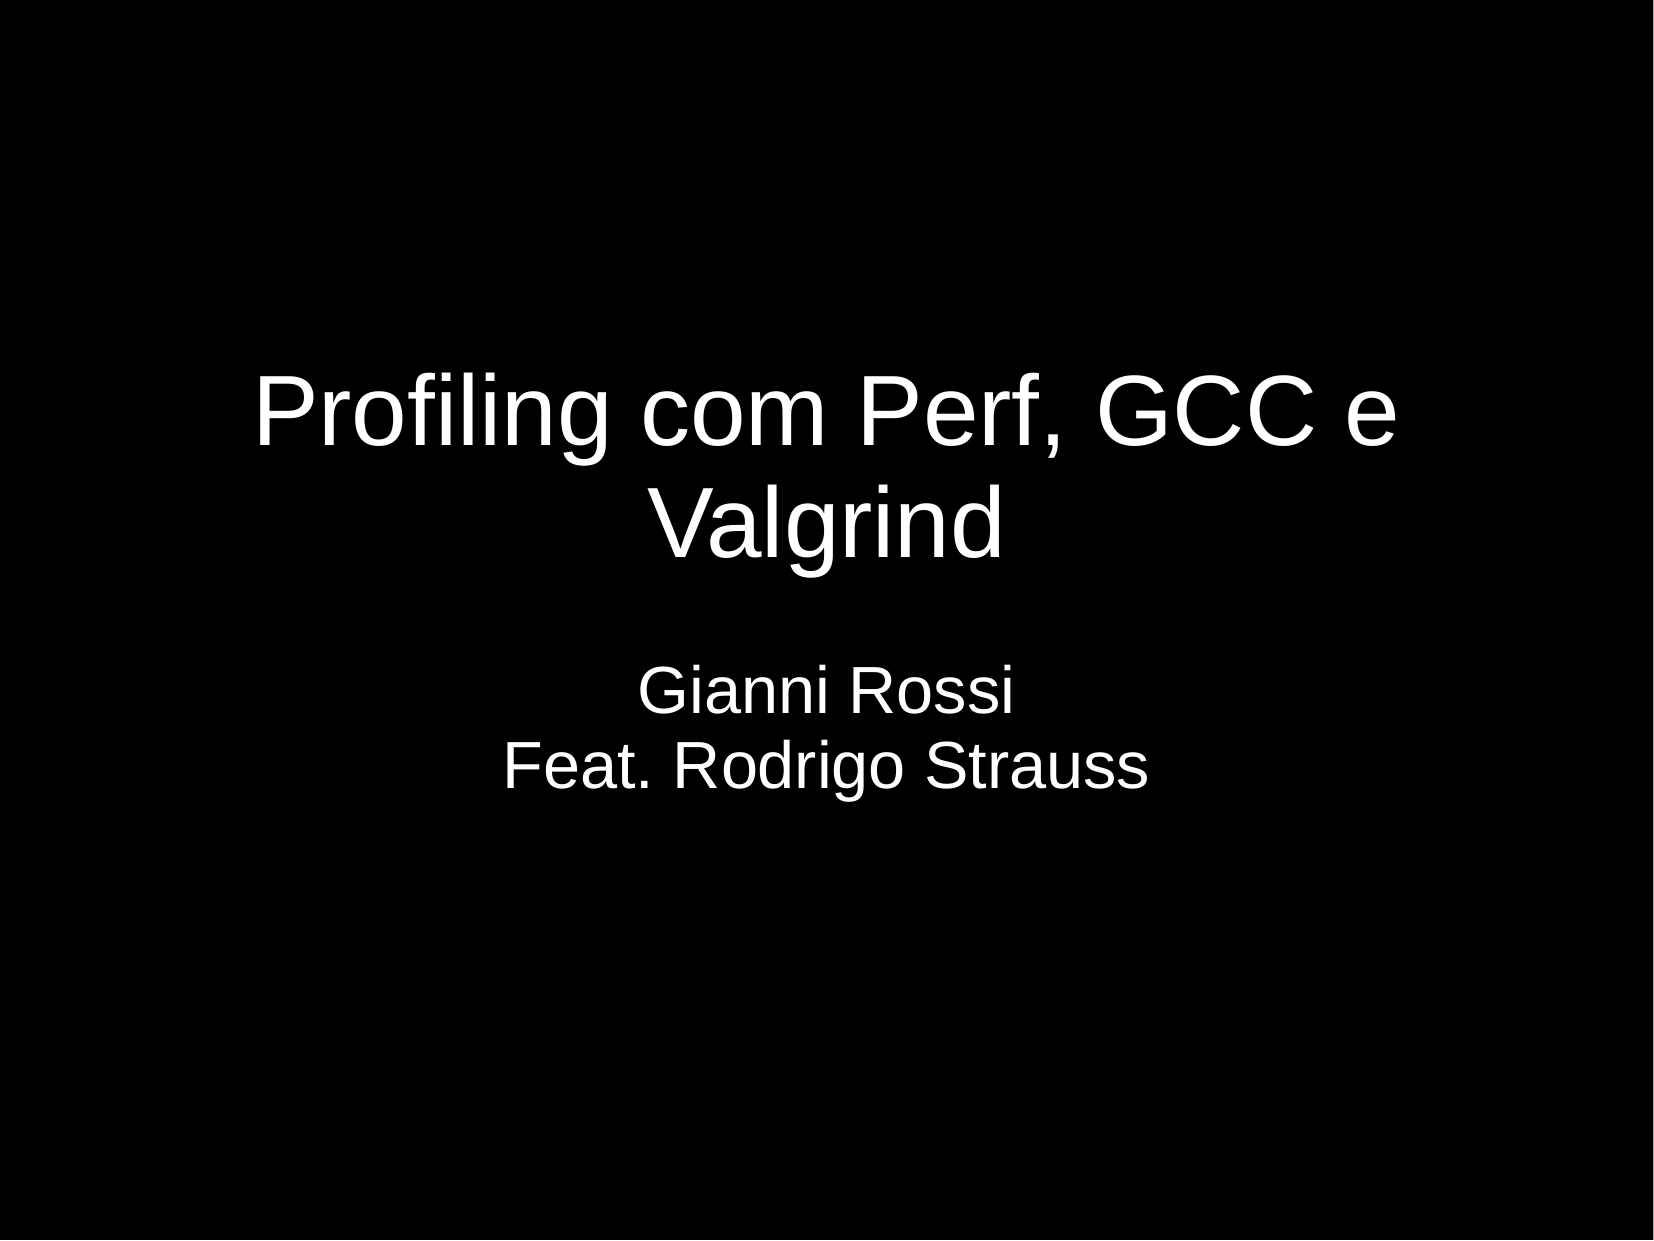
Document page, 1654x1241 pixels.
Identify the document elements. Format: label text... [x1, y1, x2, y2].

subtitle Profiling com Perf, GCC e Valgrind Gianni Rossi Feat. Rodrigo Strauss [82, 49, 1571, 1109]
